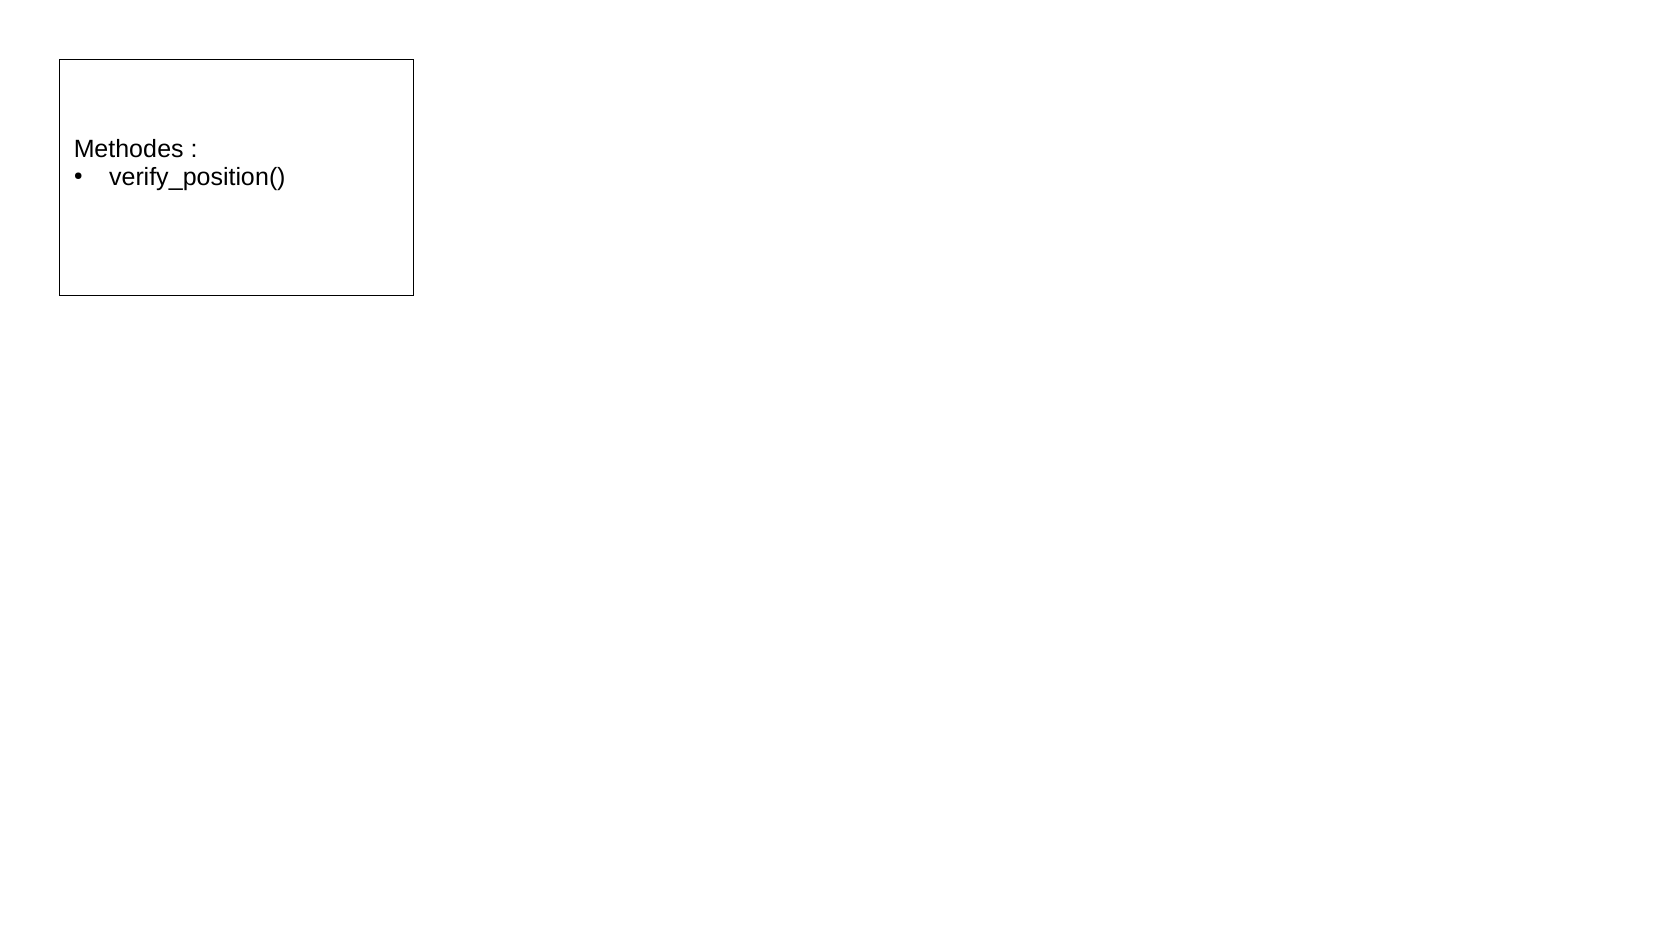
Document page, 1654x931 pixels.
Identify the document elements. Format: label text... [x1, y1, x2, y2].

text_box Methodes : verify_position() [59, 59, 414, 296]
